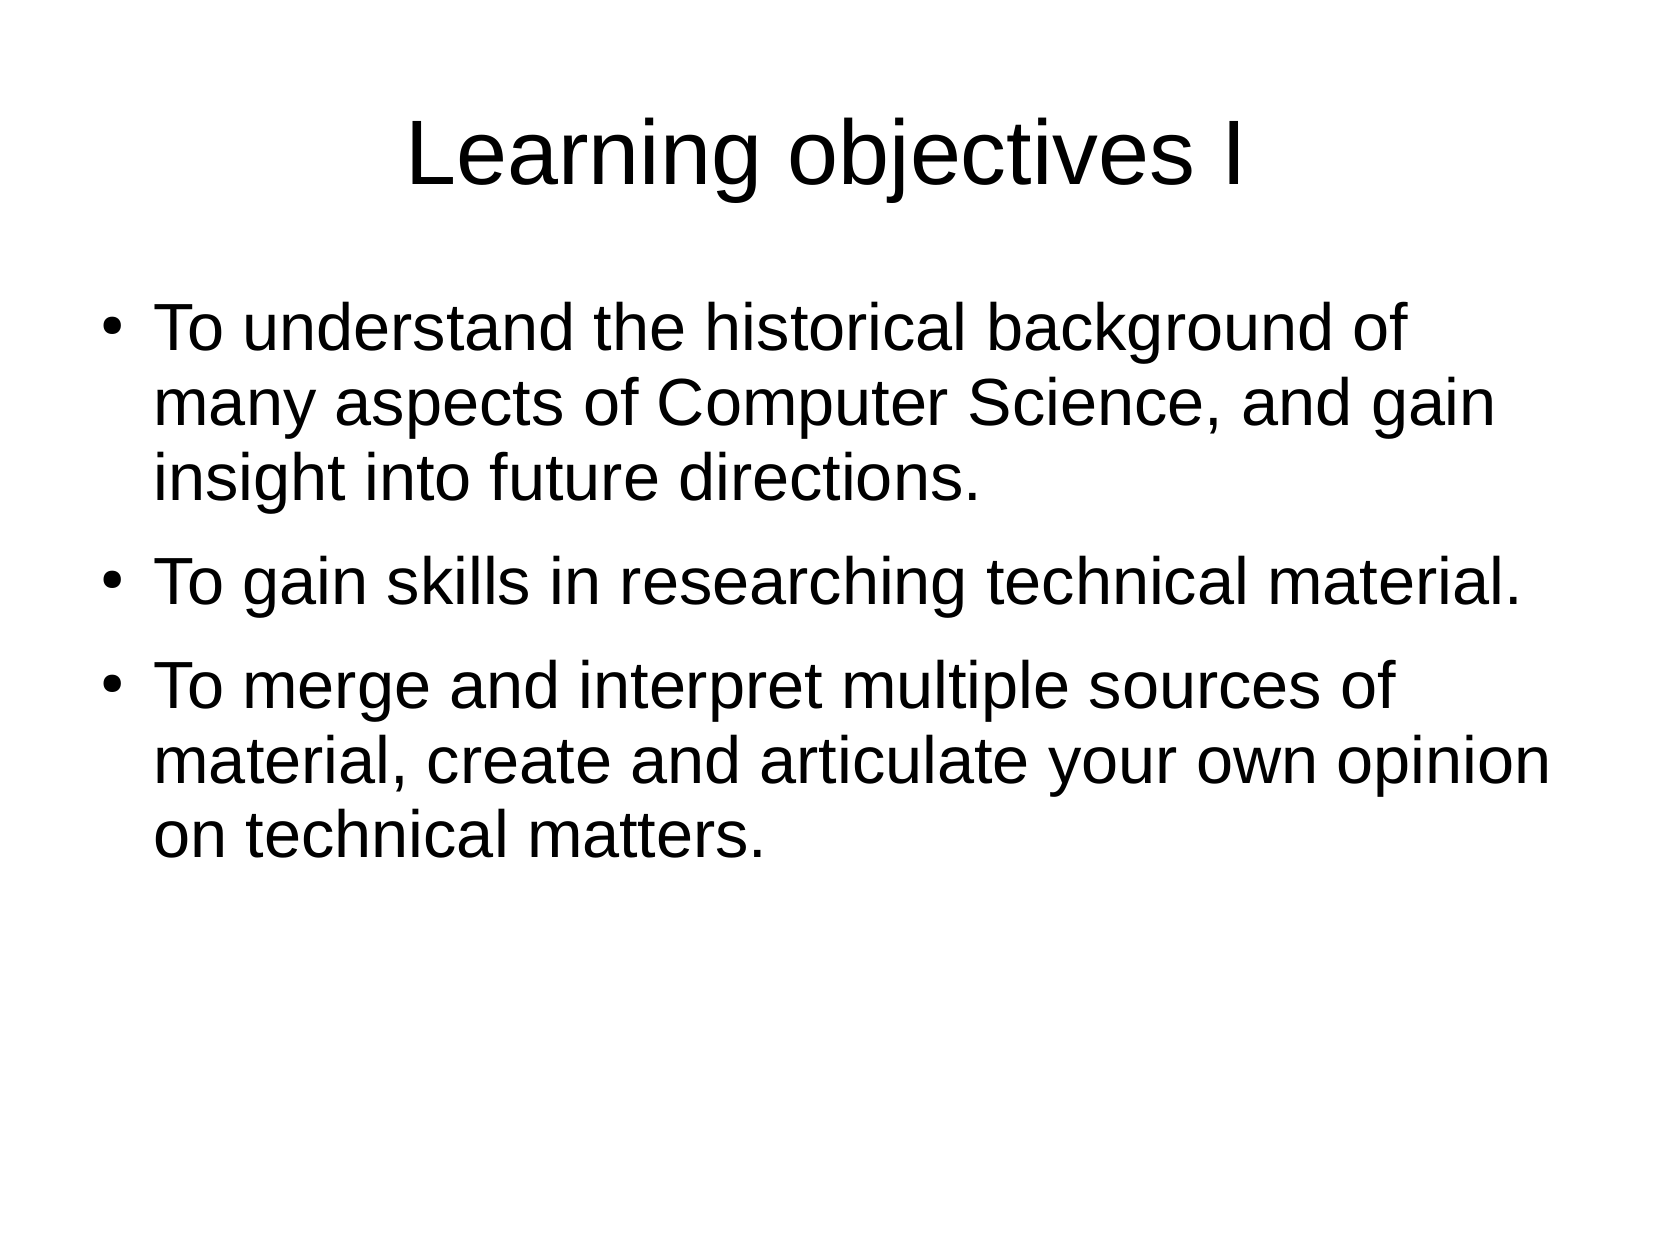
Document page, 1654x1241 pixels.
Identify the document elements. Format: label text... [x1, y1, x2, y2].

list To understand the historical background of many aspects of Computer Science, and gain insight into future directions. To gain skills in researching technical material. To merge and interpret multiple sources of material, create and articulate your own opinion on technical matters. [82, 290, 1571, 1010]
title Learning objectives I [82, 49, 1571, 257]
